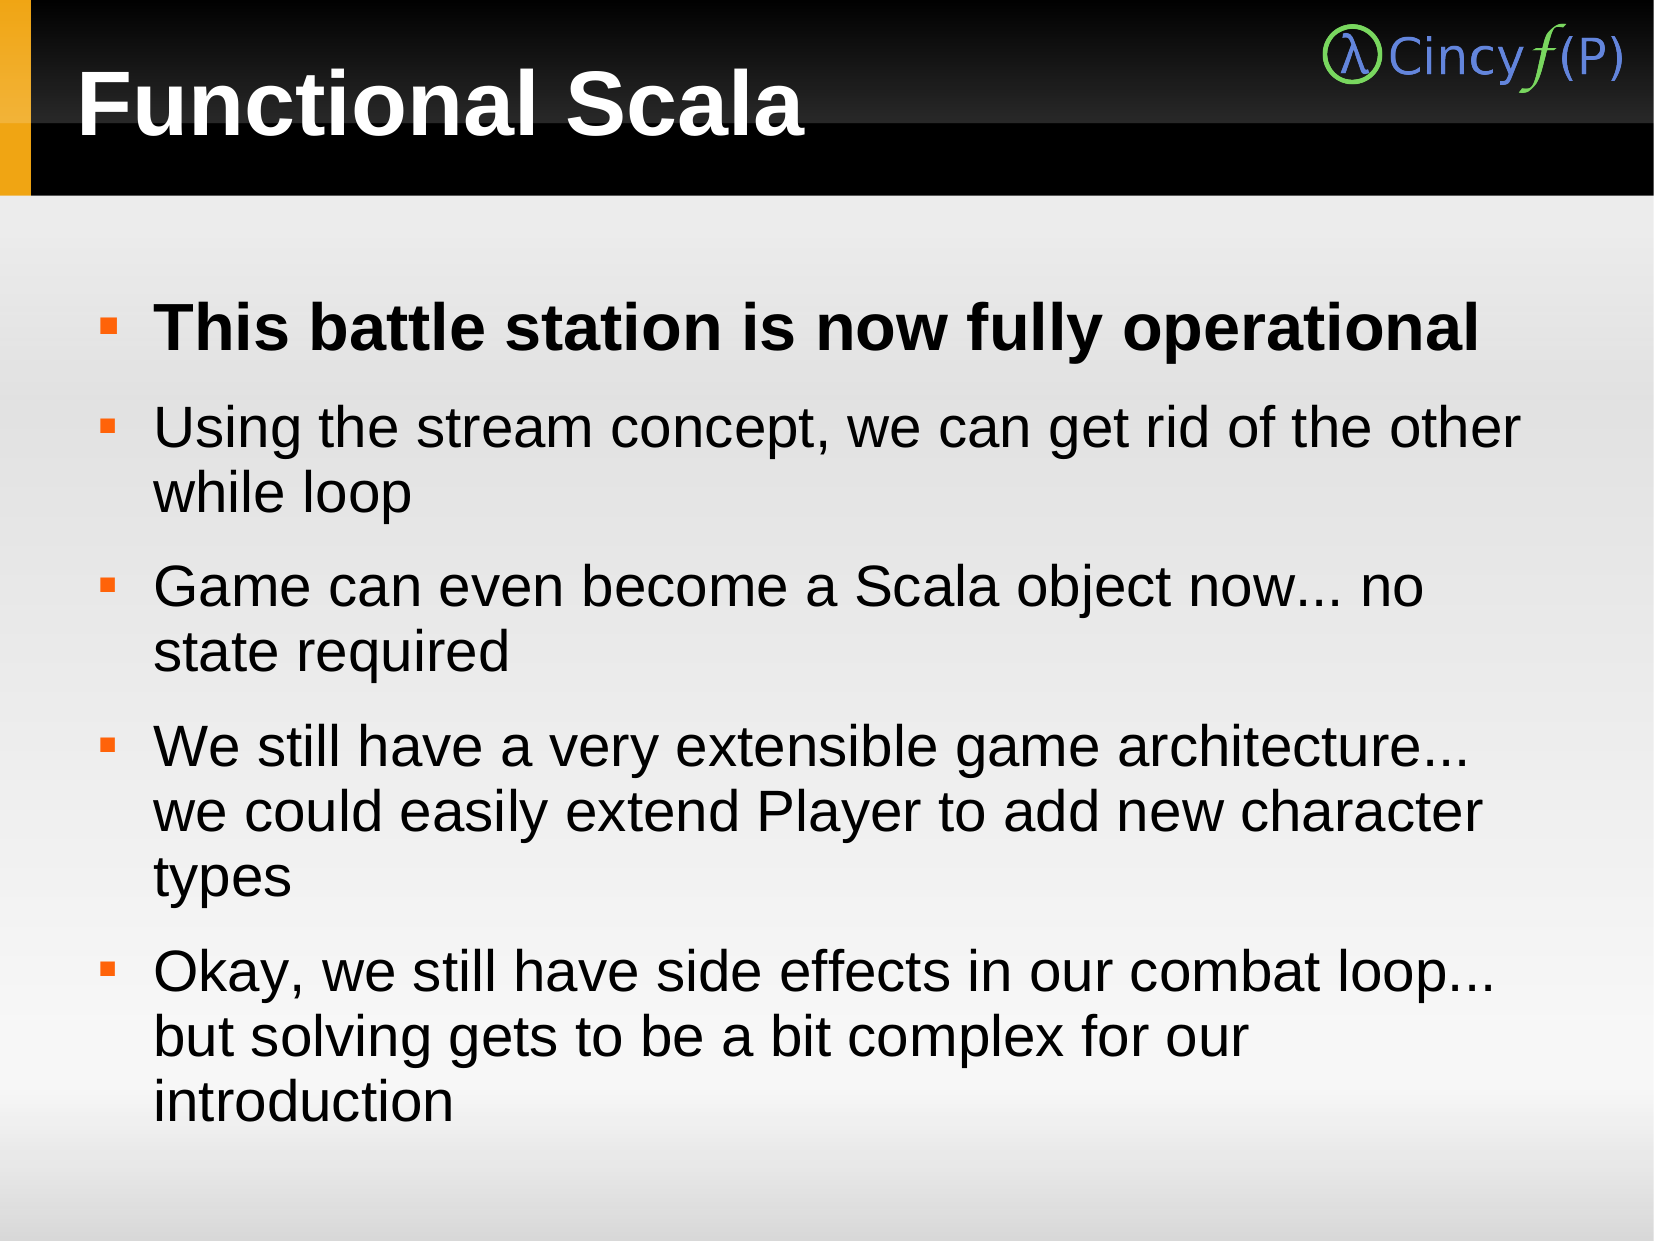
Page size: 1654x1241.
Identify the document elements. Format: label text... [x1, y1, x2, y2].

title Functional Scala [76, 0, 1565, 208]
list This battle station is now fully operational Using the stream concept, we can get rid of the other while loop Game can even become a Scala object now... no state required We still have a very extensible game architecture... we could easily extend Player to add new character types Okay, we still have side effects in our combat loop... but solving gets to be a bit complex for our introduction [82, 290, 1538, 1131]
picture [0, 0, 1654, 1241]
